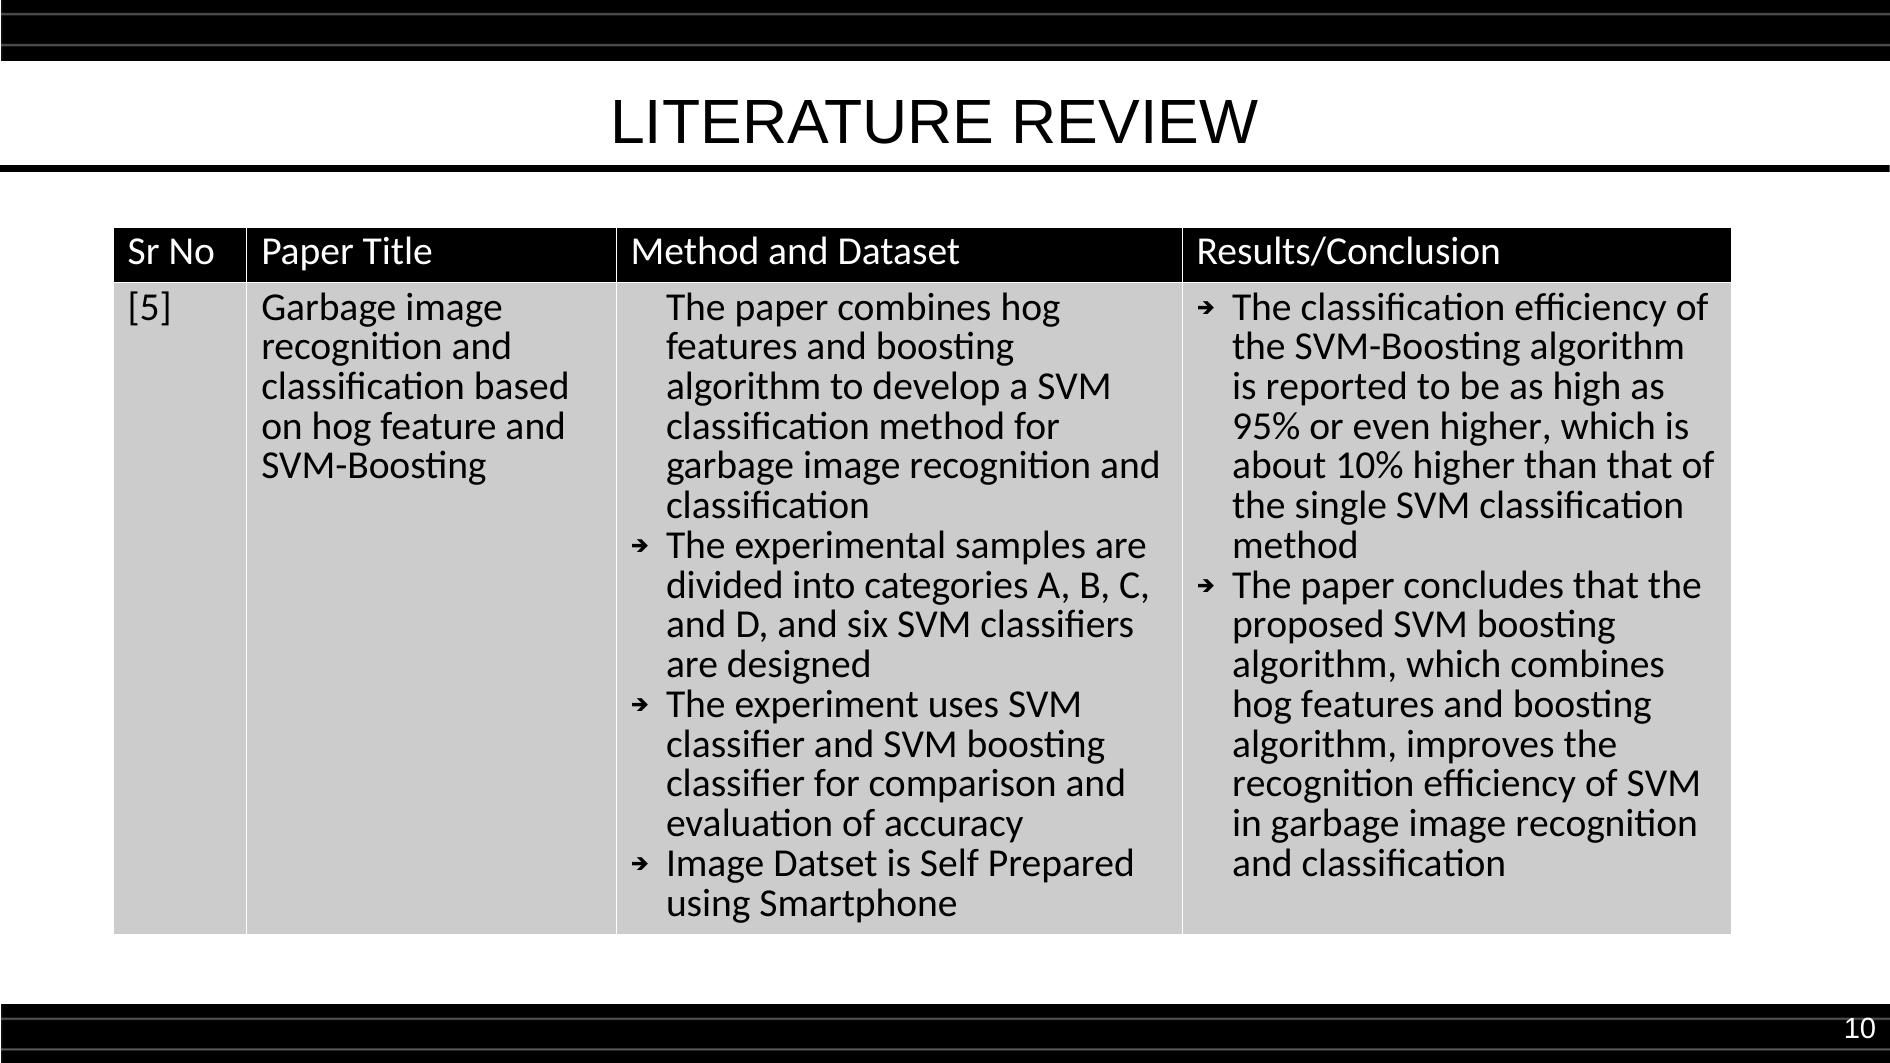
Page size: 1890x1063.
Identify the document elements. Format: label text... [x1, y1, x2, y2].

picture [1, 0, 1890, 61]
title LITERATURE REVIEW [84, 82, 1786, 163]
table_header Sr No [114, 228, 246, 282]
table_cell [5] [114, 283, 246, 934]
table_cell The classification efficiency of the SVM-Boosting algorithm is reported to be as high as 95% or even higher, which is about 10% higher than that of the single SVM classification method The paper concludes that the proposed SVM boosting algorithm, which combines hog features and boosting algorithm, improves the recognition efficiency of SVM in garbage image recognition and classification [1183, 283, 1731, 934]
table_cell Garbage image recognition and classification based on hog feature and SVM-Boosting [247, 283, 616, 934]
table_header Paper Title [247, 228, 616, 282]
picture [1, 1004, 1890, 1063]
table_header Method and Dataset [617, 228, 1182, 282]
table_header Results/Conclusion [1183, 228, 1731, 282]
table_cell The paper combines hog features and boosting algorithm to develop a SVM classification method for garbage image recognition and classification The experimental samples are divided into categories A, B, C, and D, and six SVM classifiers are designed The experiment uses SVM classifier and SVM boosting classifier for comparison and evaluation of accuracy Image Datset is Self Prepared using Smartphone [617, 283, 1182, 934]
